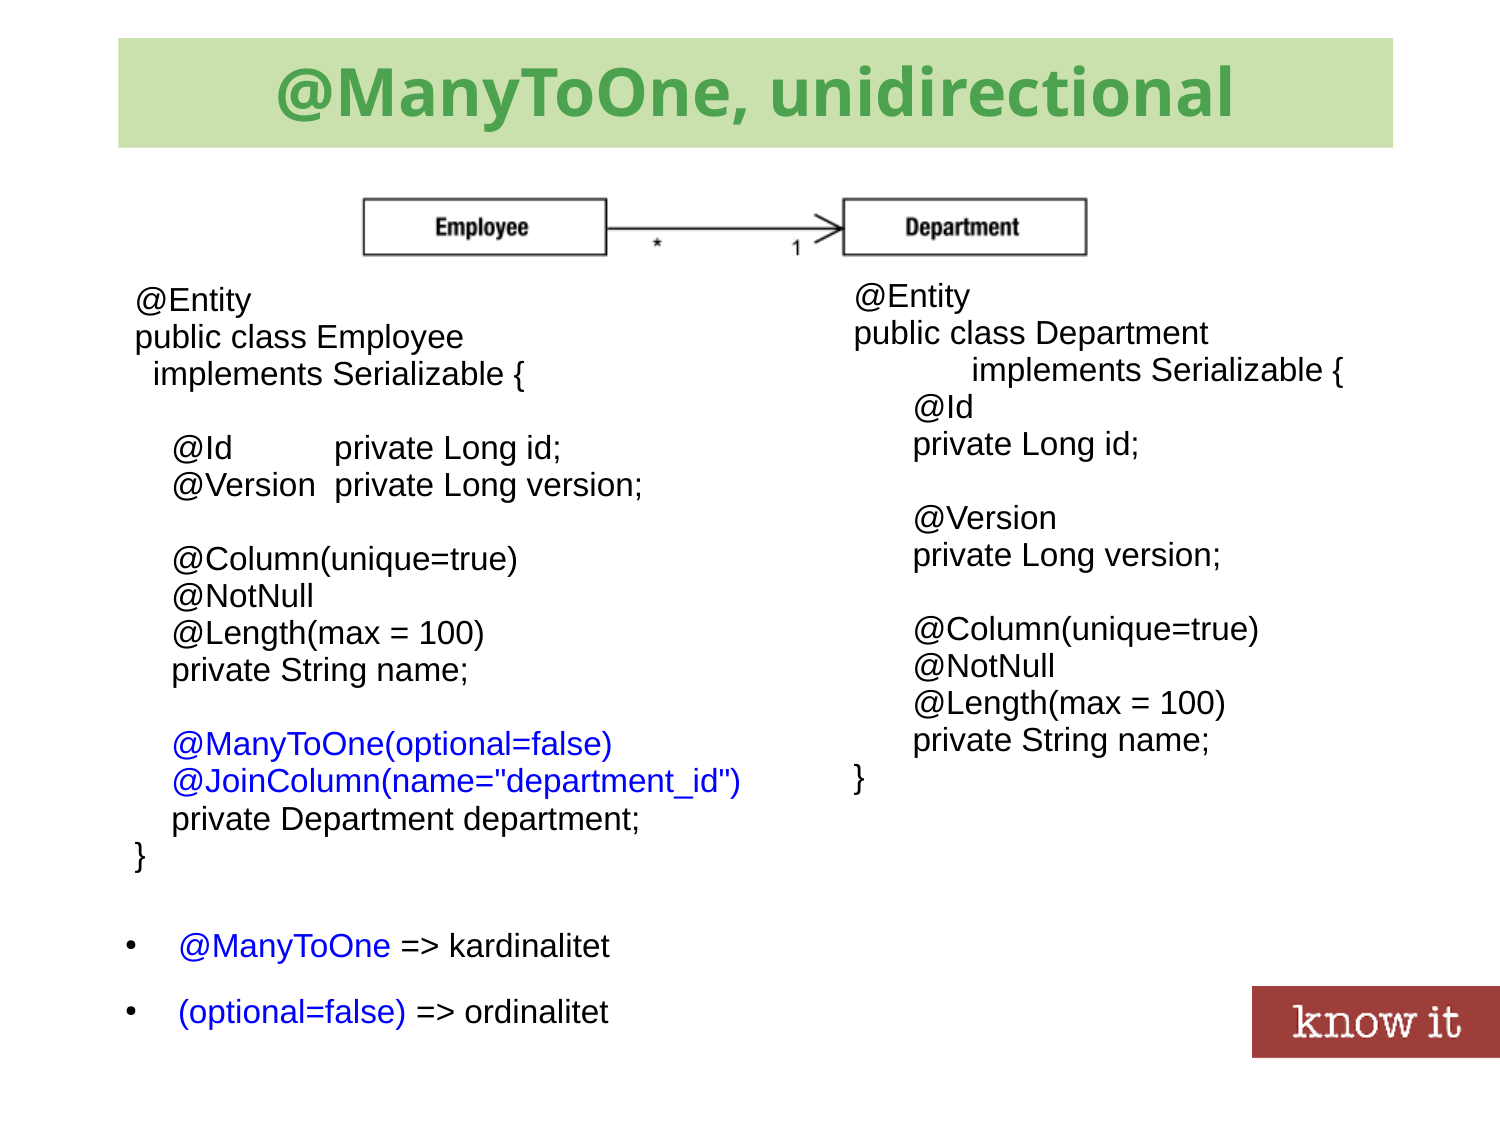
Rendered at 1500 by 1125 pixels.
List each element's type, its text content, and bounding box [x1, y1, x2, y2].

list @ManyToOne => kardinalitet (optional=false) => ordinalitet [107, 927, 1367, 1032]
text_box @Entity public class Department implements Serializable { @Id private Long id; @Version private Long version; @Column(unique=true) @NotNull @Length(max = 100) private String name; } [838, 269, 1377, 821]
picture [351, 190, 1102, 273]
picture [1252, 986, 1500, 1058]
text_box @Entity public class Employee implements Serializable { @Id private Long id; @Version private Long version; @Column(unique=true) @NotNull @Length(max = 100) private String name; @ManyToOne(optional=false) @JoinColumn(name="department_id") private Department department; } [119, 274, 806, 886]
text_box @ManyToOne, unidirectional [118, 38, 1394, 148]
